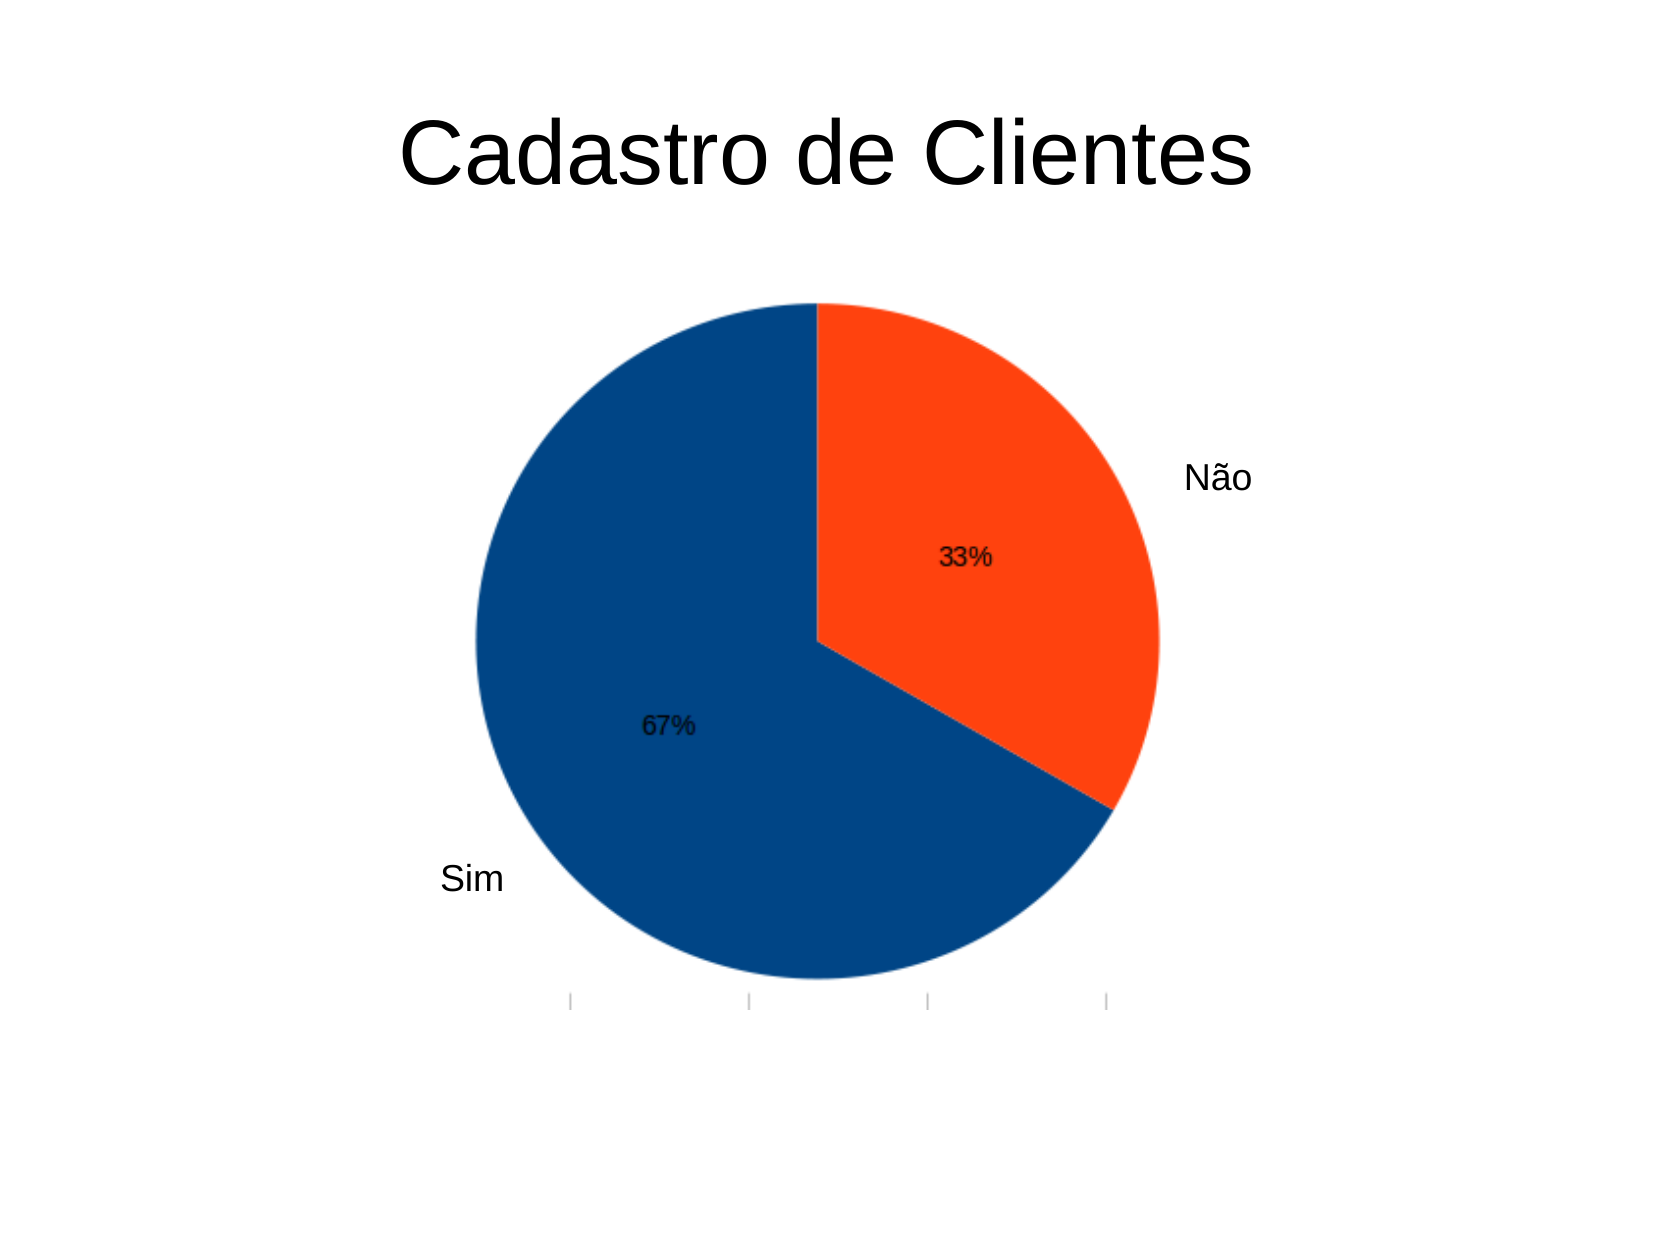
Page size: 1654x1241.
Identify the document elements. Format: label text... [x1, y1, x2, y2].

text_box Sim [425, 850, 520, 908]
picture [456, 290, 1198, 1010]
title Cadastro de Clientes [82, 49, 1571, 257]
text_box Não [1169, 448, 1268, 506]
